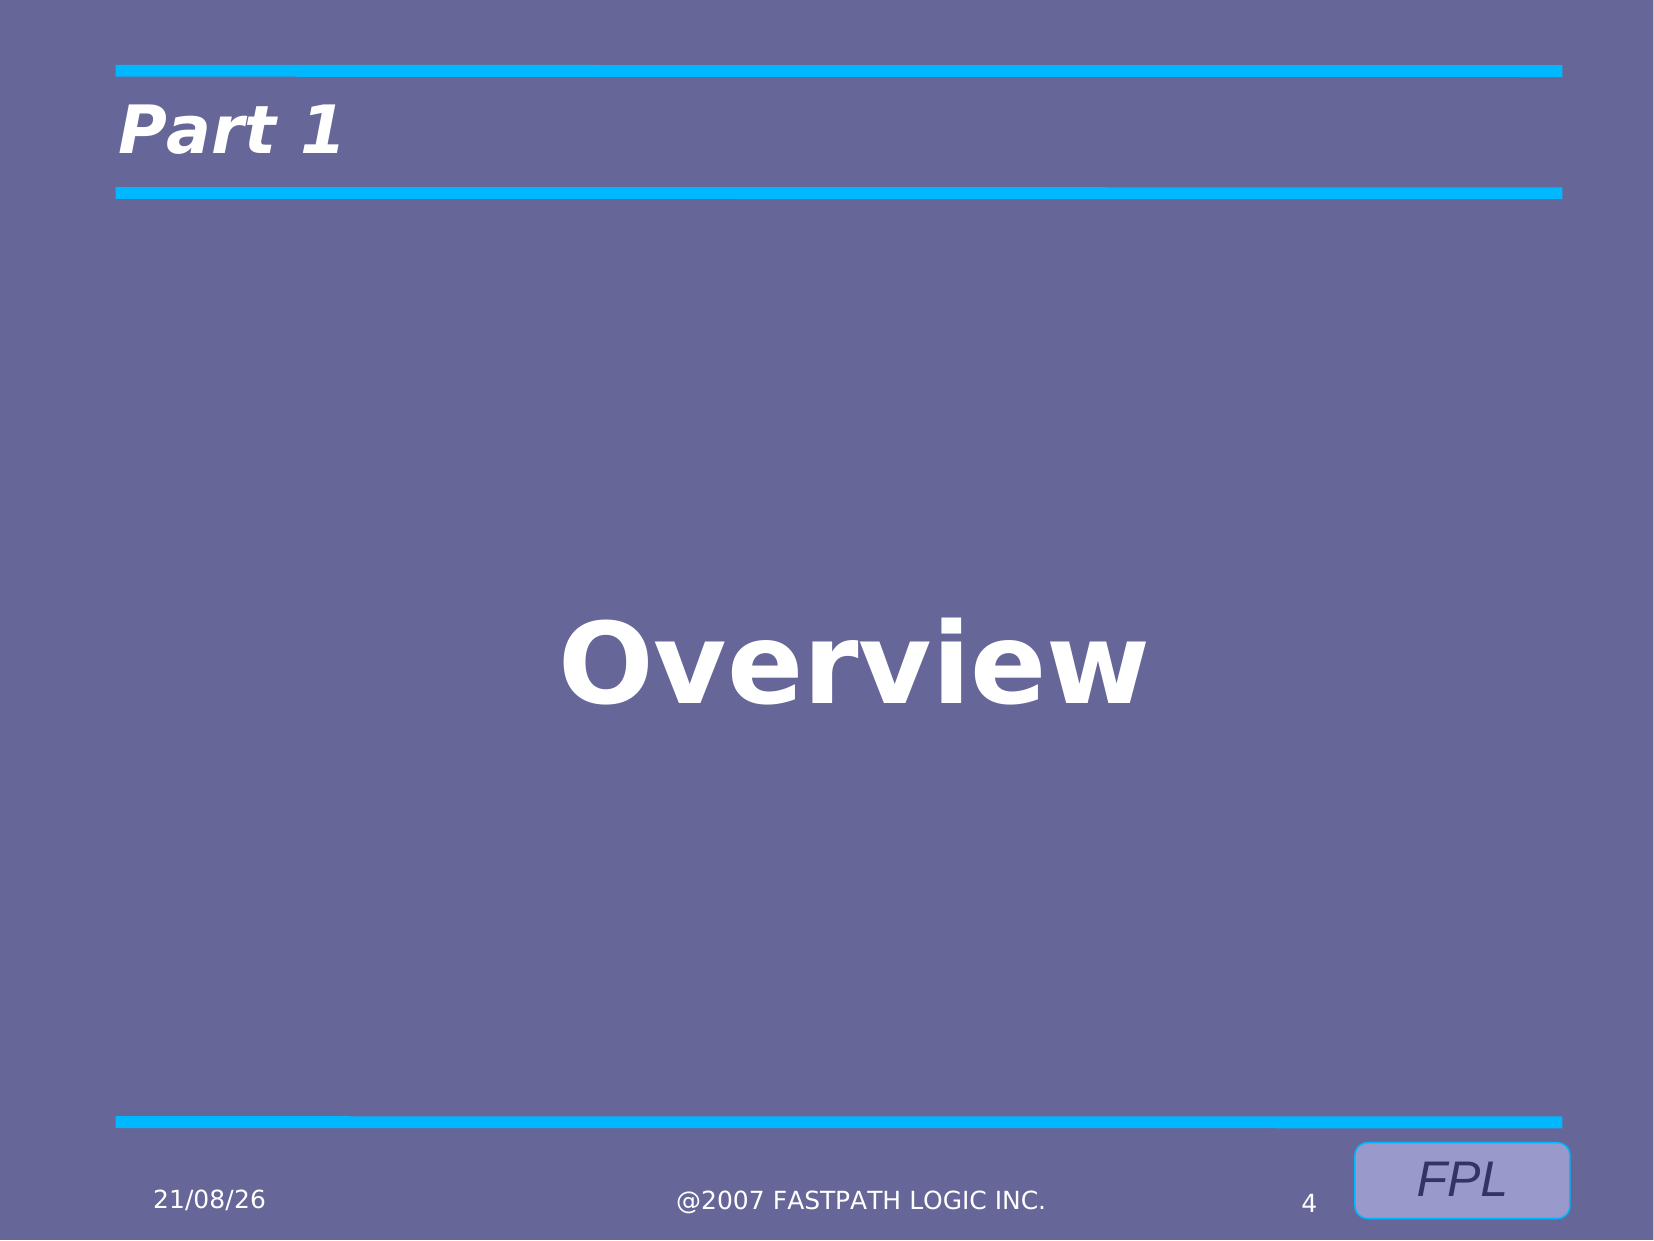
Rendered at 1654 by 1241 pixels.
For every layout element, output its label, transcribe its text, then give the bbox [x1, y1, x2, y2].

title Part 1 [118, 41, 1531, 220]
list Overview [126, 219, 1566, 1133]
